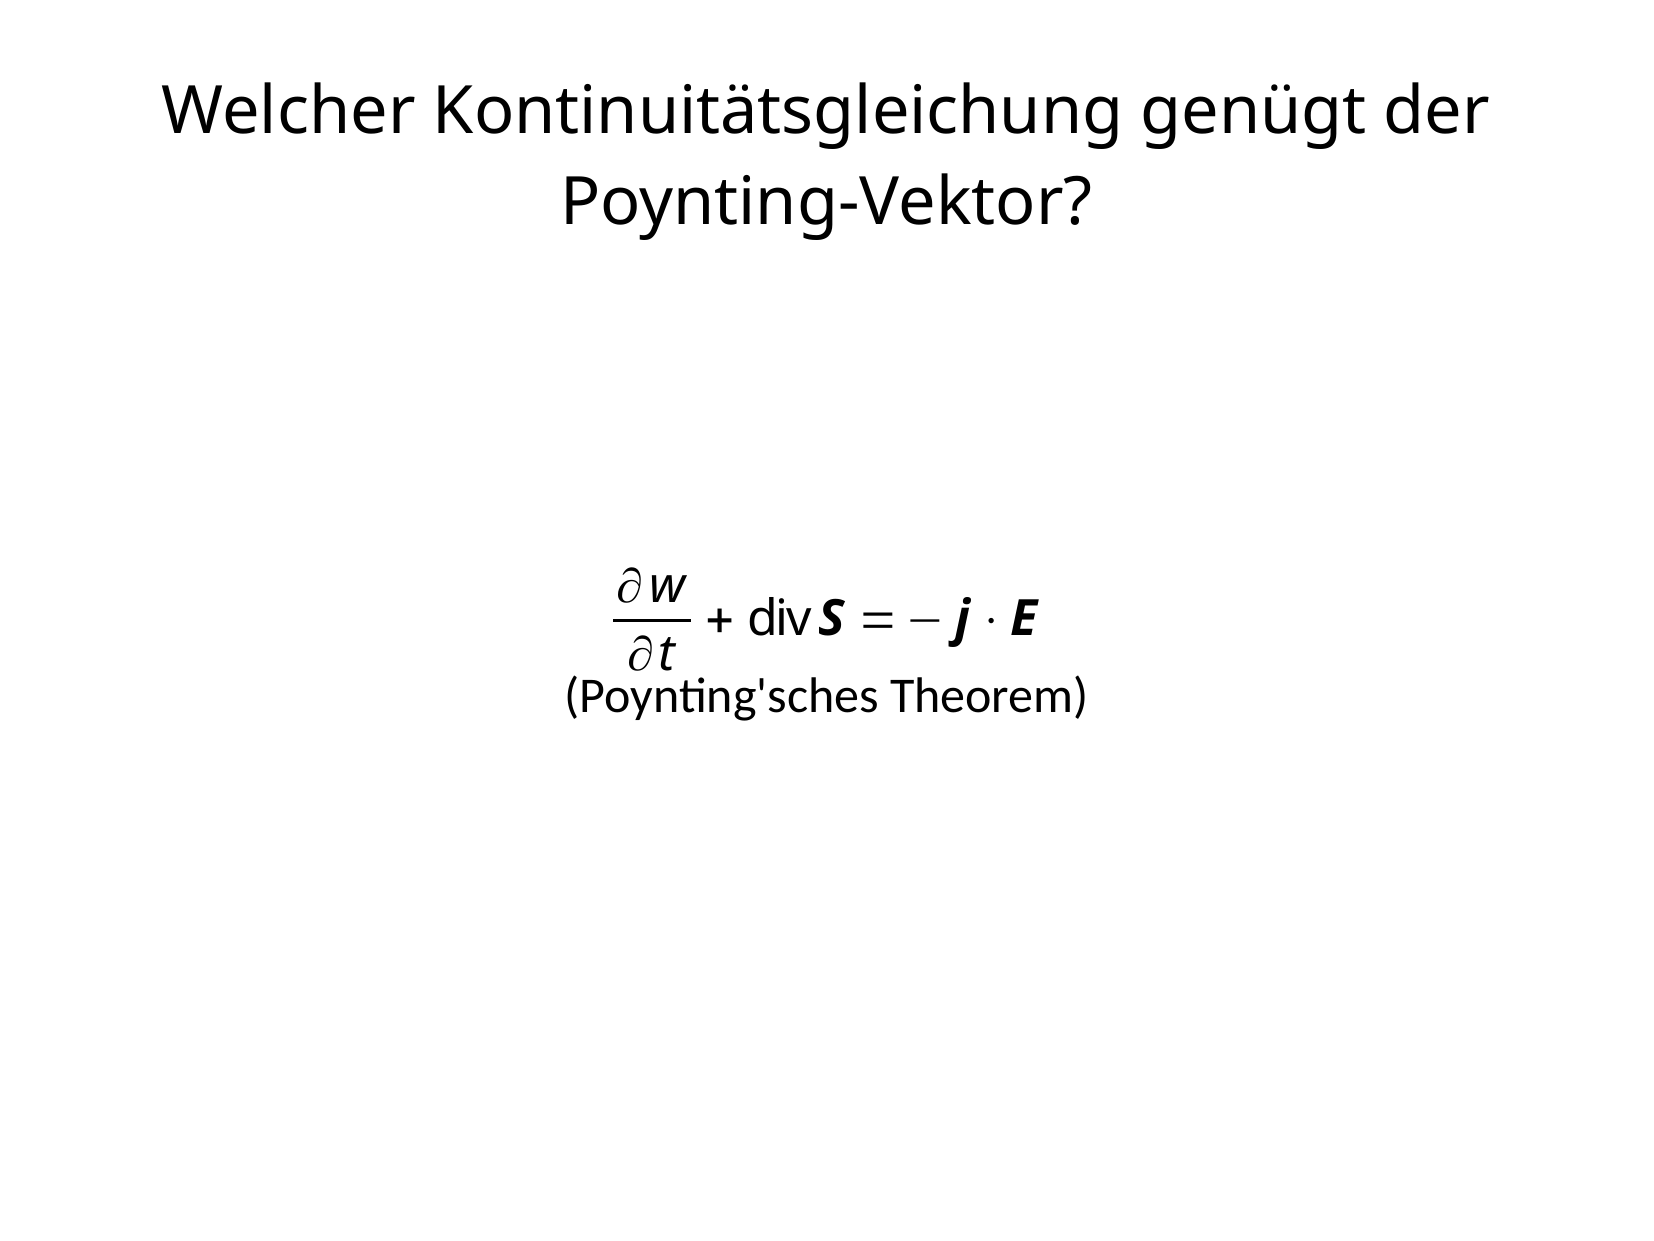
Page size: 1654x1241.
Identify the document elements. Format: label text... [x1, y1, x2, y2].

subtitle (Poynting'sches Theorem) [82, 290, 1571, 1010]
chart [605, 555, 1048, 685]
title Welcher Kontinuitätsgleichung genügt der Poynting-Vektor? [82, 49, 1571, 257]
